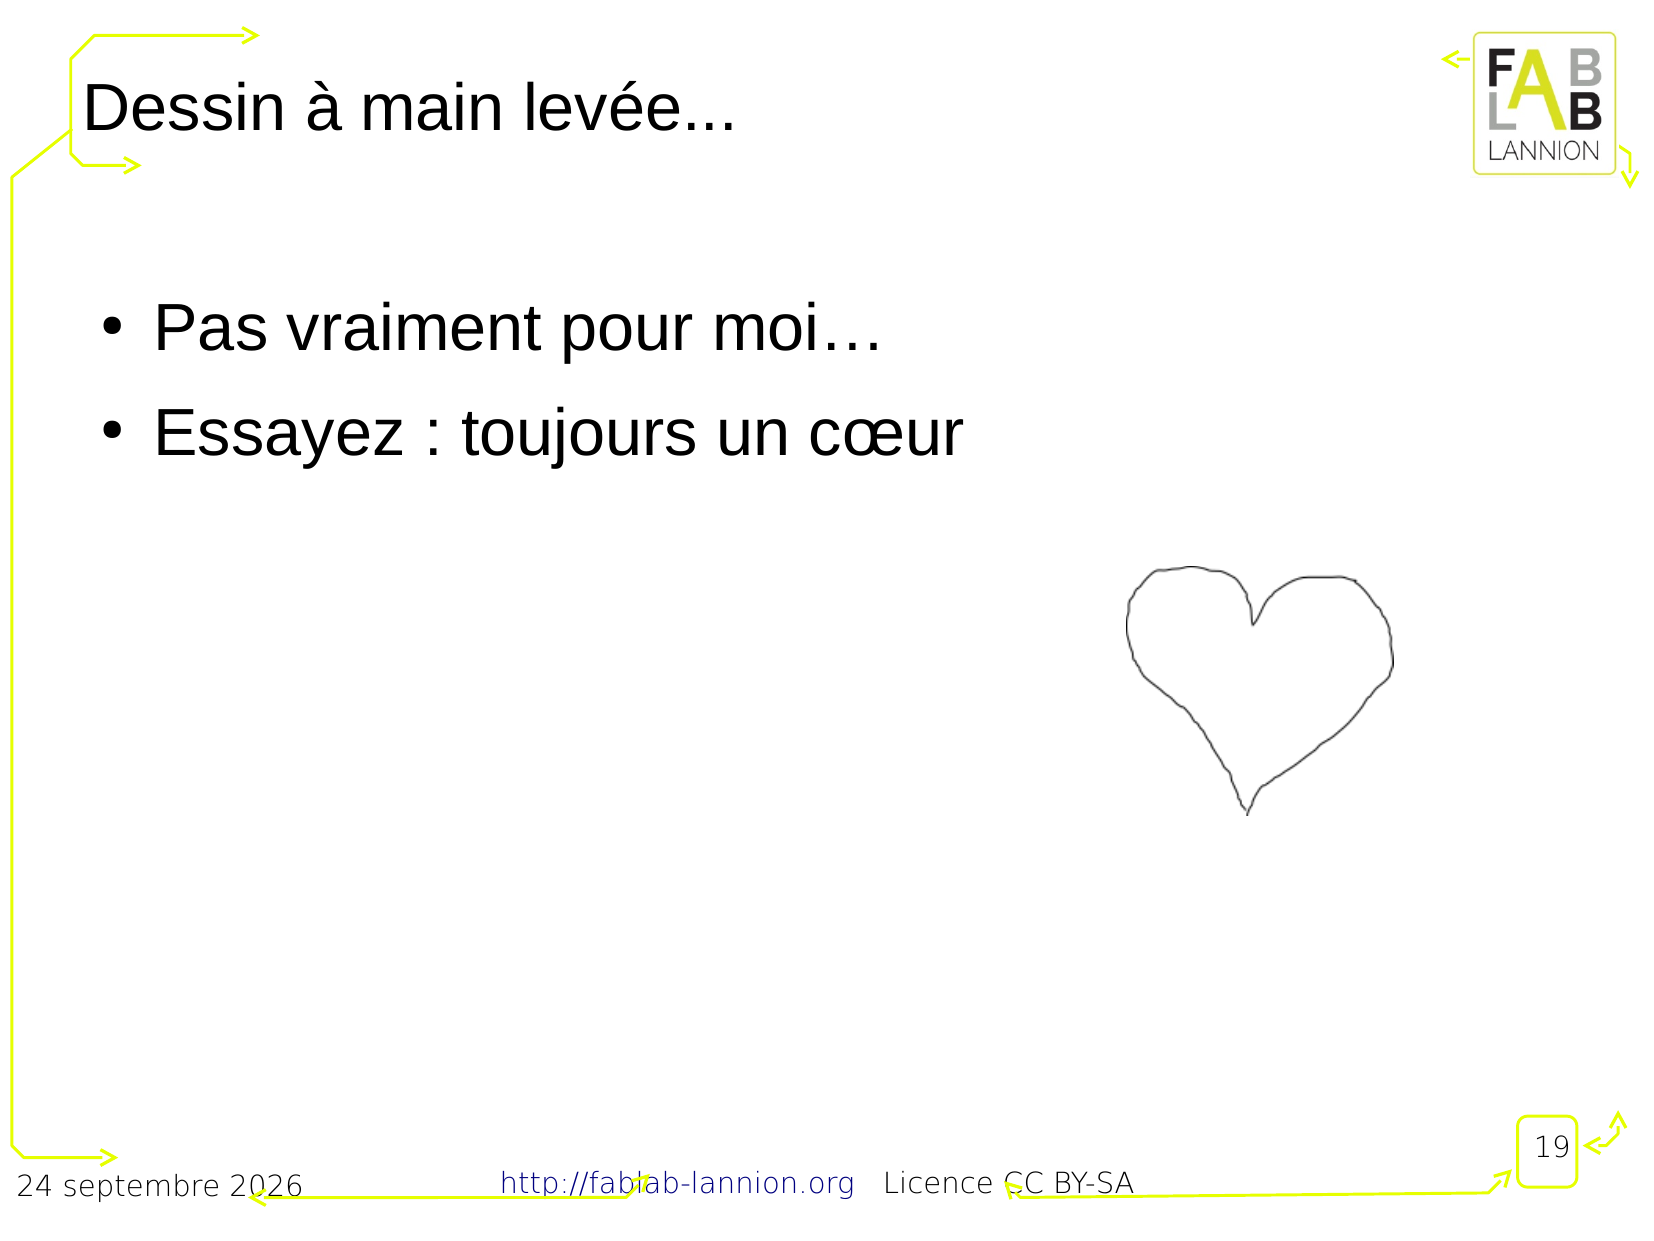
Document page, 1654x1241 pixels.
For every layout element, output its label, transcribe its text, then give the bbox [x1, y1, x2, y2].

title Dessin à main levée... [82, 49, 1441, 166]
picture [1470, 29, 1619, 178]
list Pas vraiment pour moi… Essayez : toujours un cœur [82, 290, 1571, 1010]
picture [1126, 566, 1394, 816]
